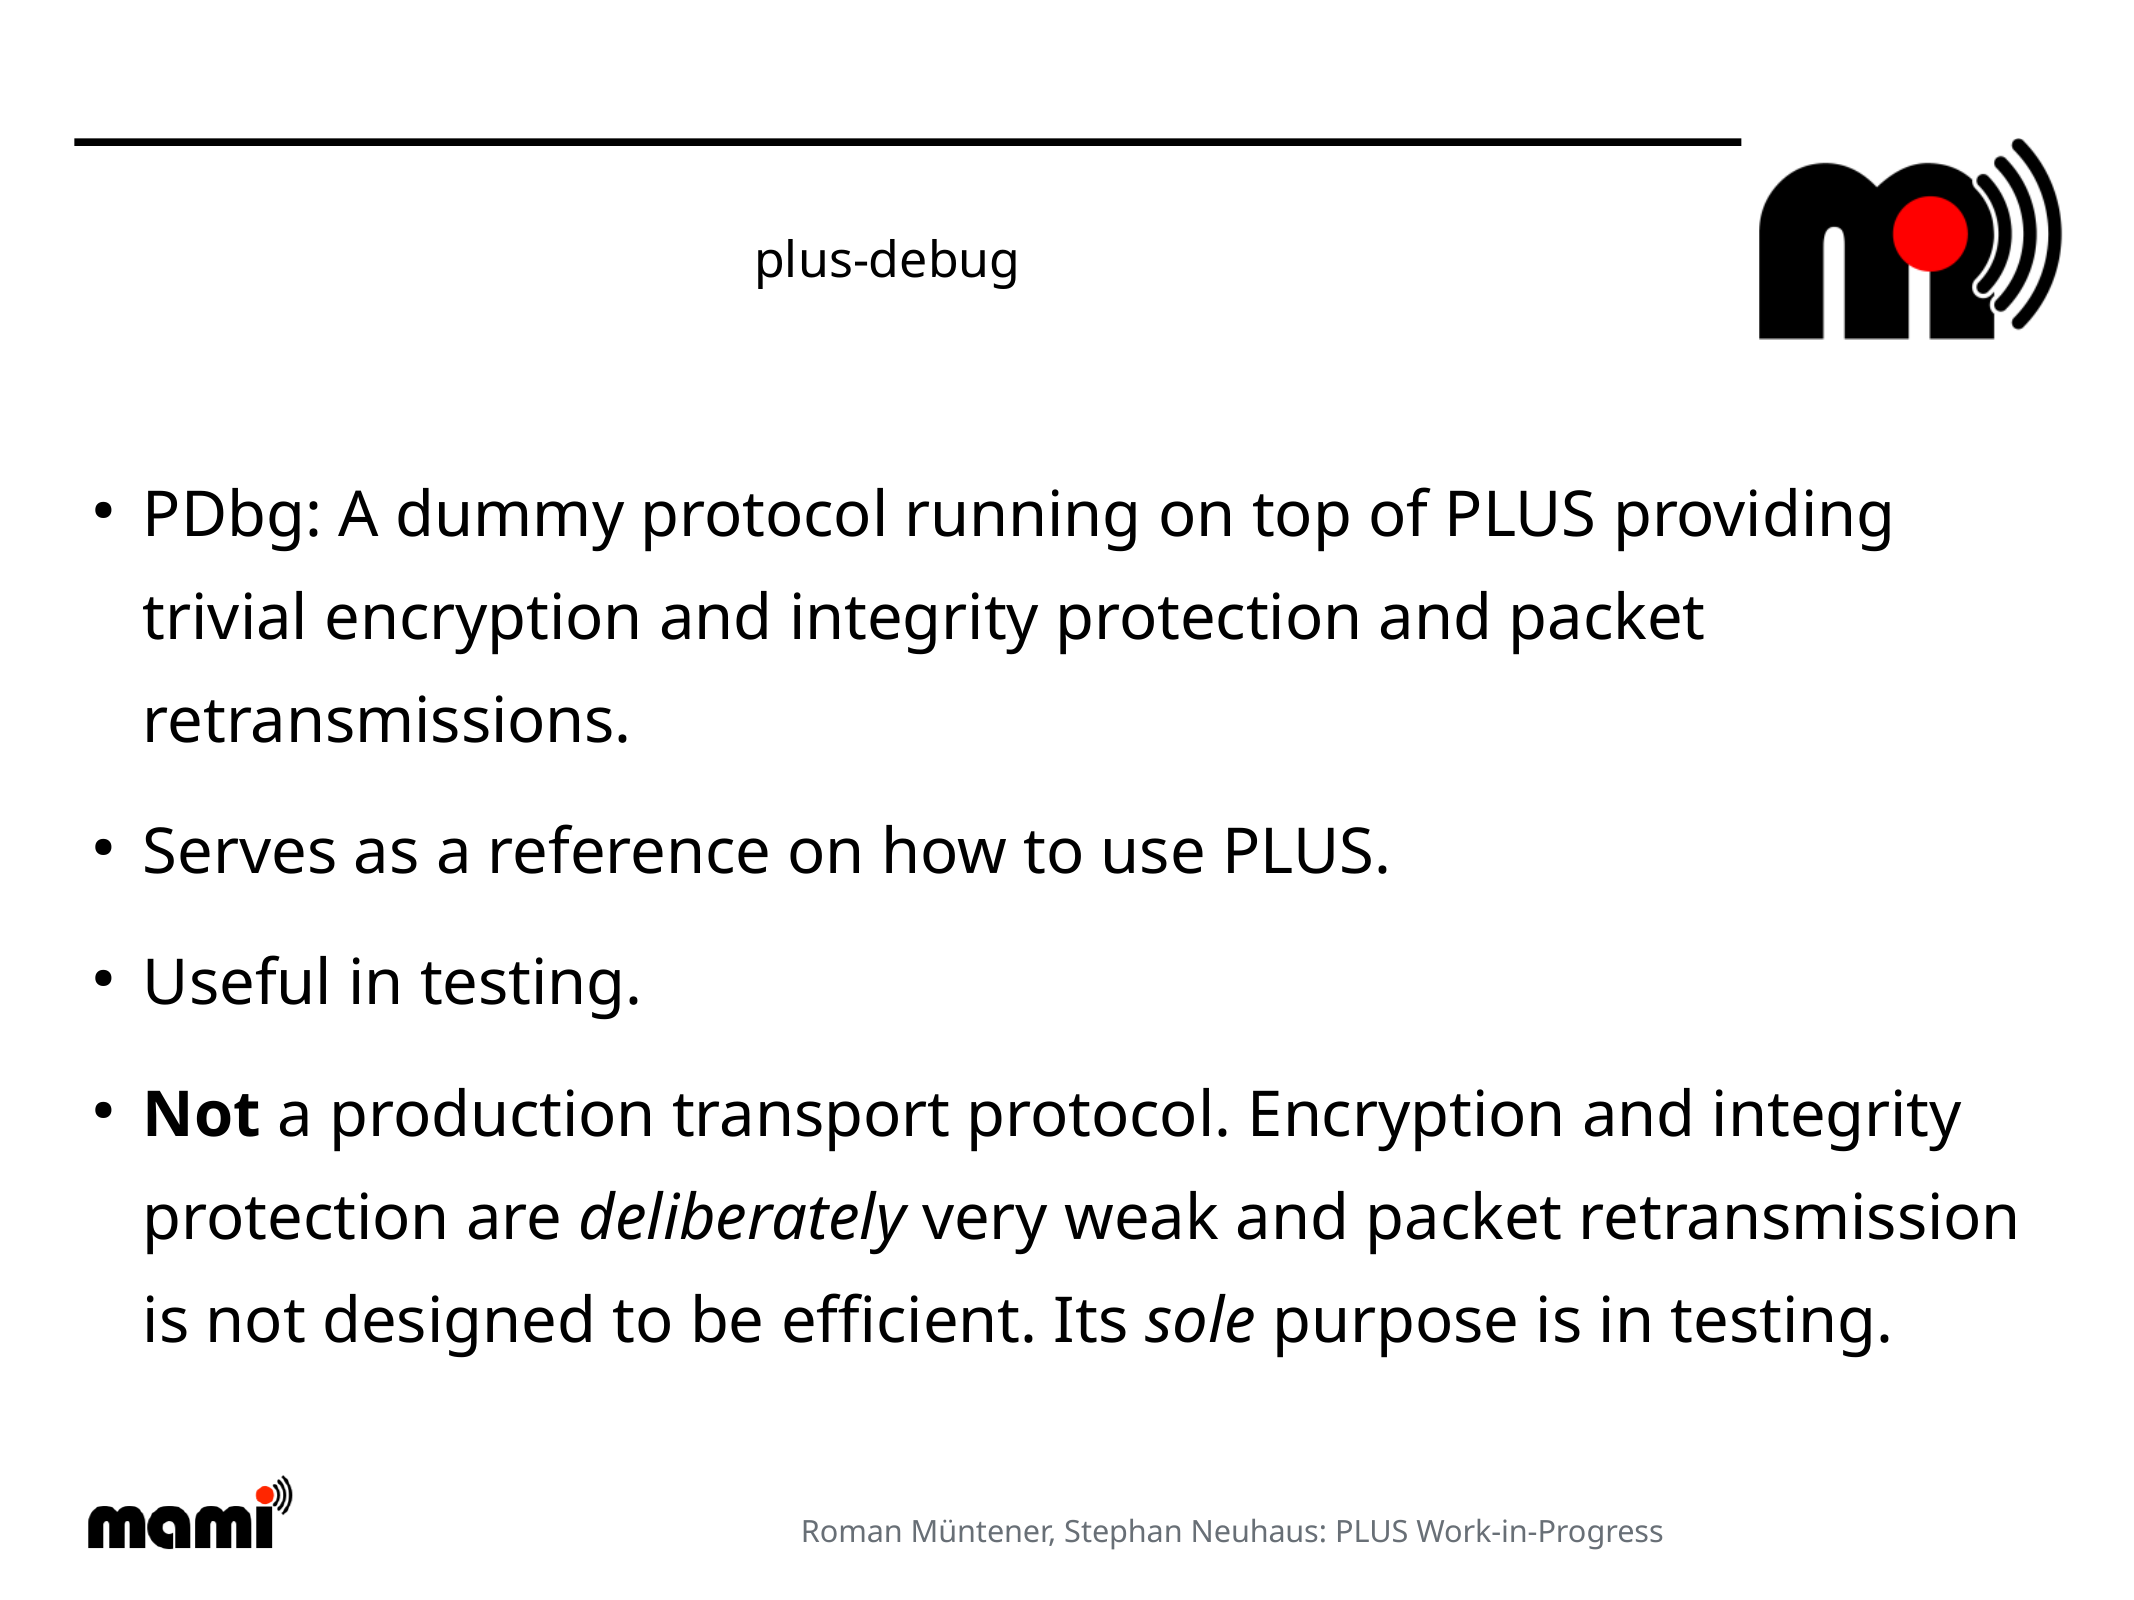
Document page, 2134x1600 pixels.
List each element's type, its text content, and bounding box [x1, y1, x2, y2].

title plus-debug [75, 144, 1700, 372]
list PDbg: A dummy protocol running on top of PLUS providing trivial encryption and integrity protection and packet retransmissions. Serves as a reference on how to use PLUS. Useful in testing. Not a production transport protocol. Encryption and integrity protection are deliberately very weak and packet retransmission is not designed to be efficient. Its sole purpose is in testing. [75, 451, 2053, 1462]
picture [86, 1473, 294, 1552]
picture [1758, 138, 2065, 340]
